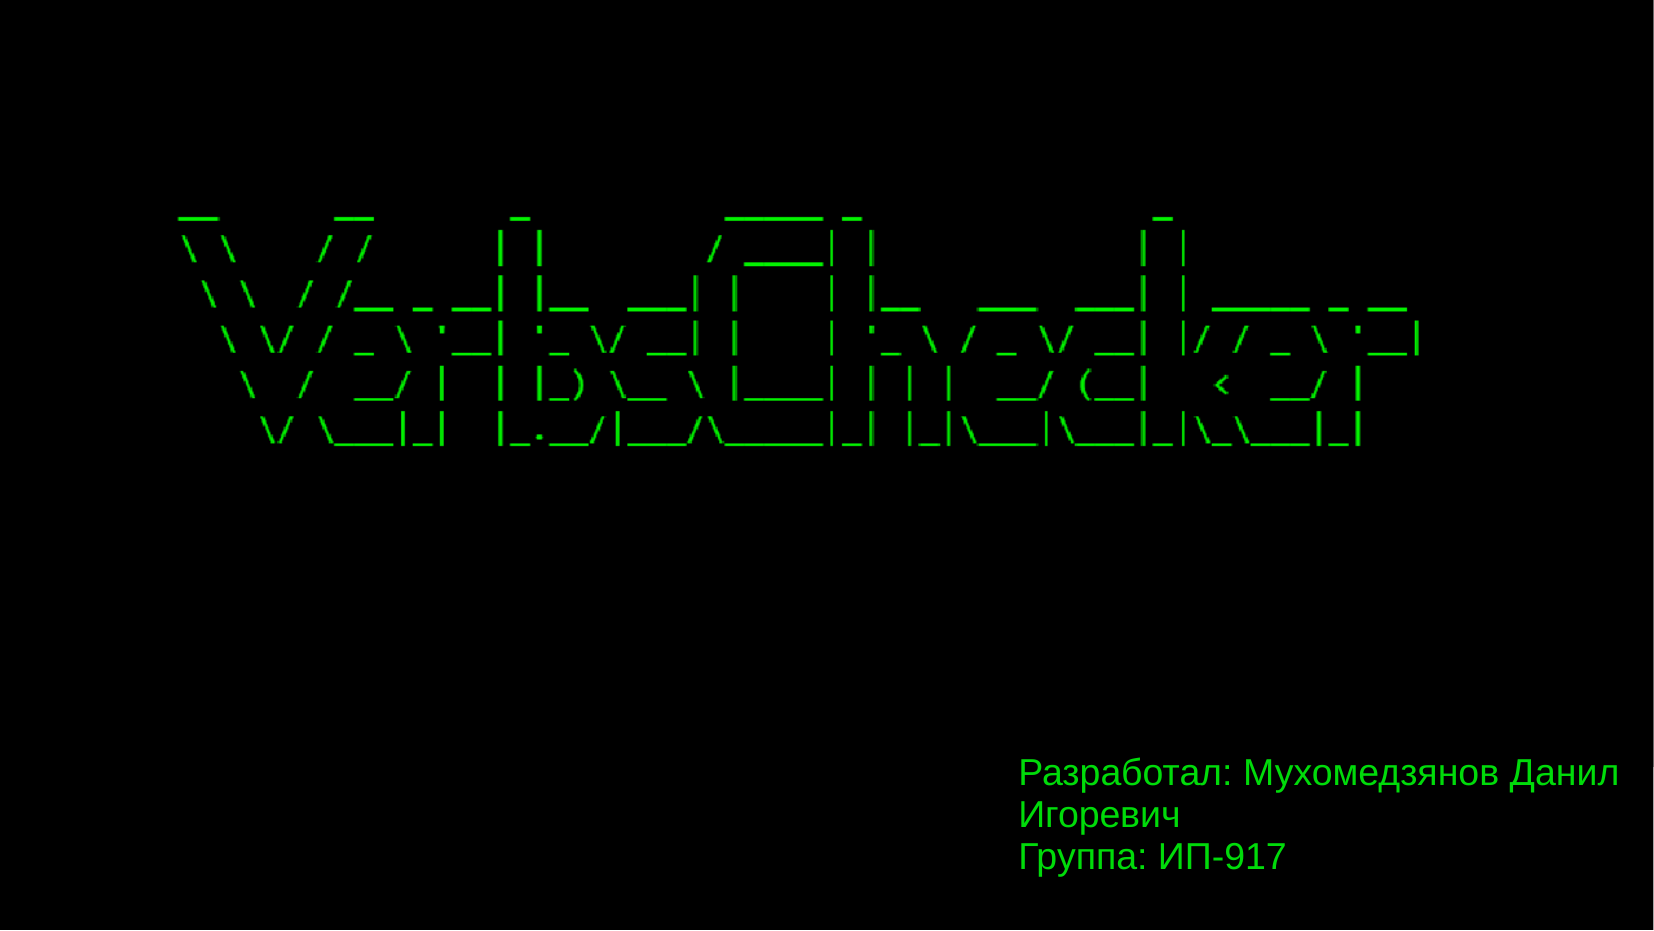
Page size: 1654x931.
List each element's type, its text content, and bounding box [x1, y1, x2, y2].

picture [3, 0, 1654, 767]
text_box Разработал: Мухомедзянов Данил Игоревич Группа: ИП-917 [1003, 744, 1636, 886]
